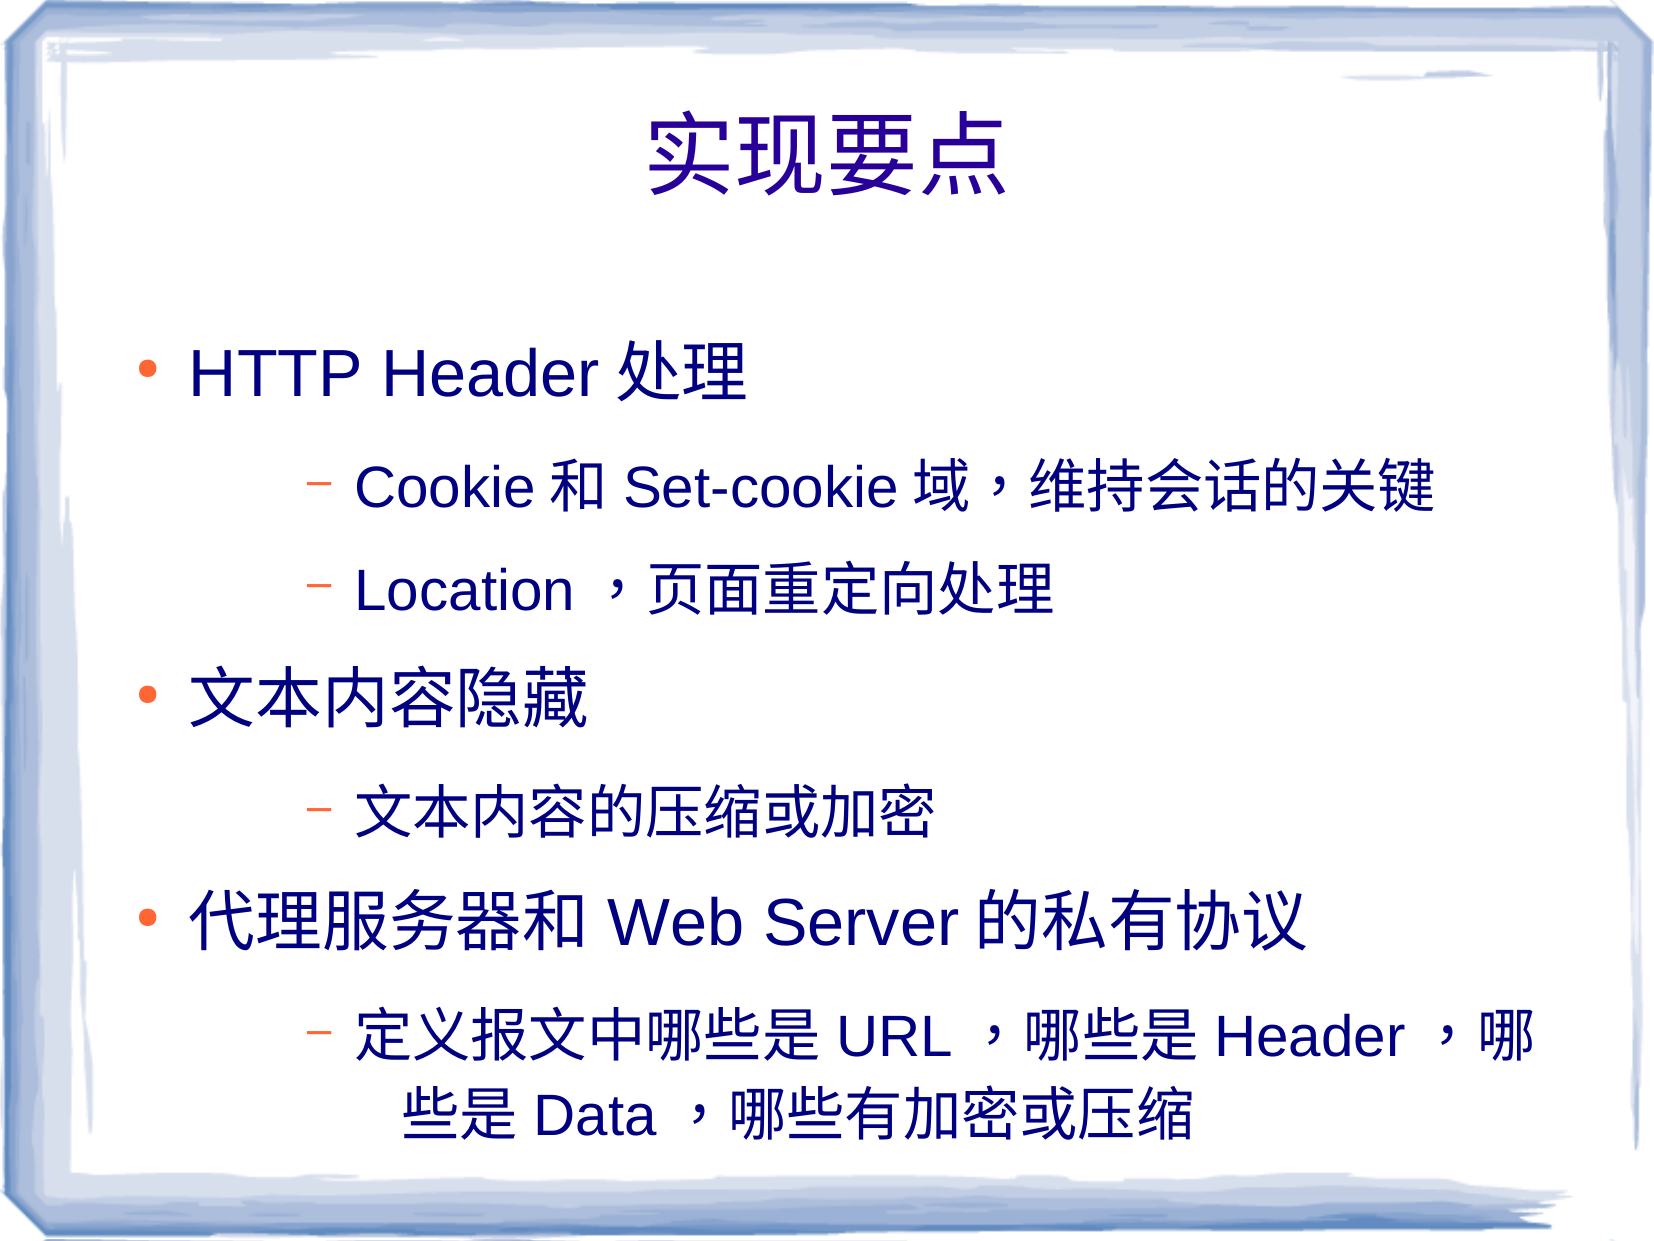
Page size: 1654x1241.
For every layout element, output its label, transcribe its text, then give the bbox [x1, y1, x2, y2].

picture [0, 0, 1654, 1241]
list HTTP Header处理 Cookie和Set-cookie域，维持会话的关键 Location，页面重定向处理 文本内容隐藏 文本内容的压缩或加密 代理服务器和Web Server的私有协议 定义报文中哪些是URL，哪些是Header，哪些是Data，哪些有加密或压缩 [118, 324, 1571, 1129]
title 实现要点 [82, 49, 1571, 257]
